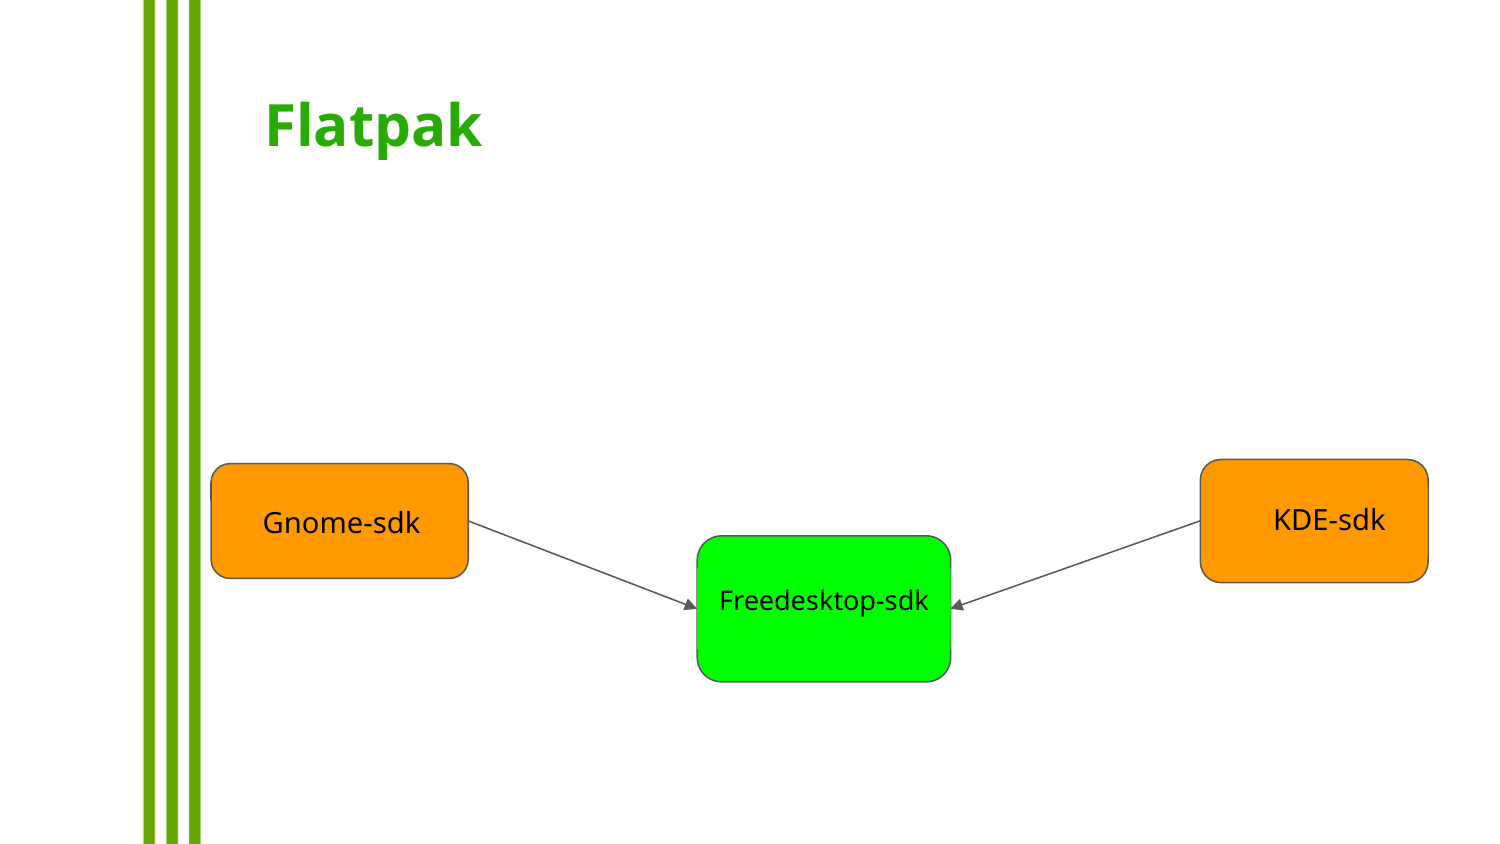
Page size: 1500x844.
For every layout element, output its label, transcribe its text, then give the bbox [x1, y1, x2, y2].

title Flatpak [249, 72, 1390, 189]
text_box [697, 535, 951, 568]
text_box Gnome-sdk [247, 489, 438, 553]
text_box [1200, 459, 1429, 583]
text_box Freedesktop-sdk [697, 568, 951, 650]
text_box [697, 650, 951, 682]
picture [0, 0, 532, 844]
text_box KDE-sdk [1230, 486, 1428, 556]
text_box [211, 463, 469, 579]
